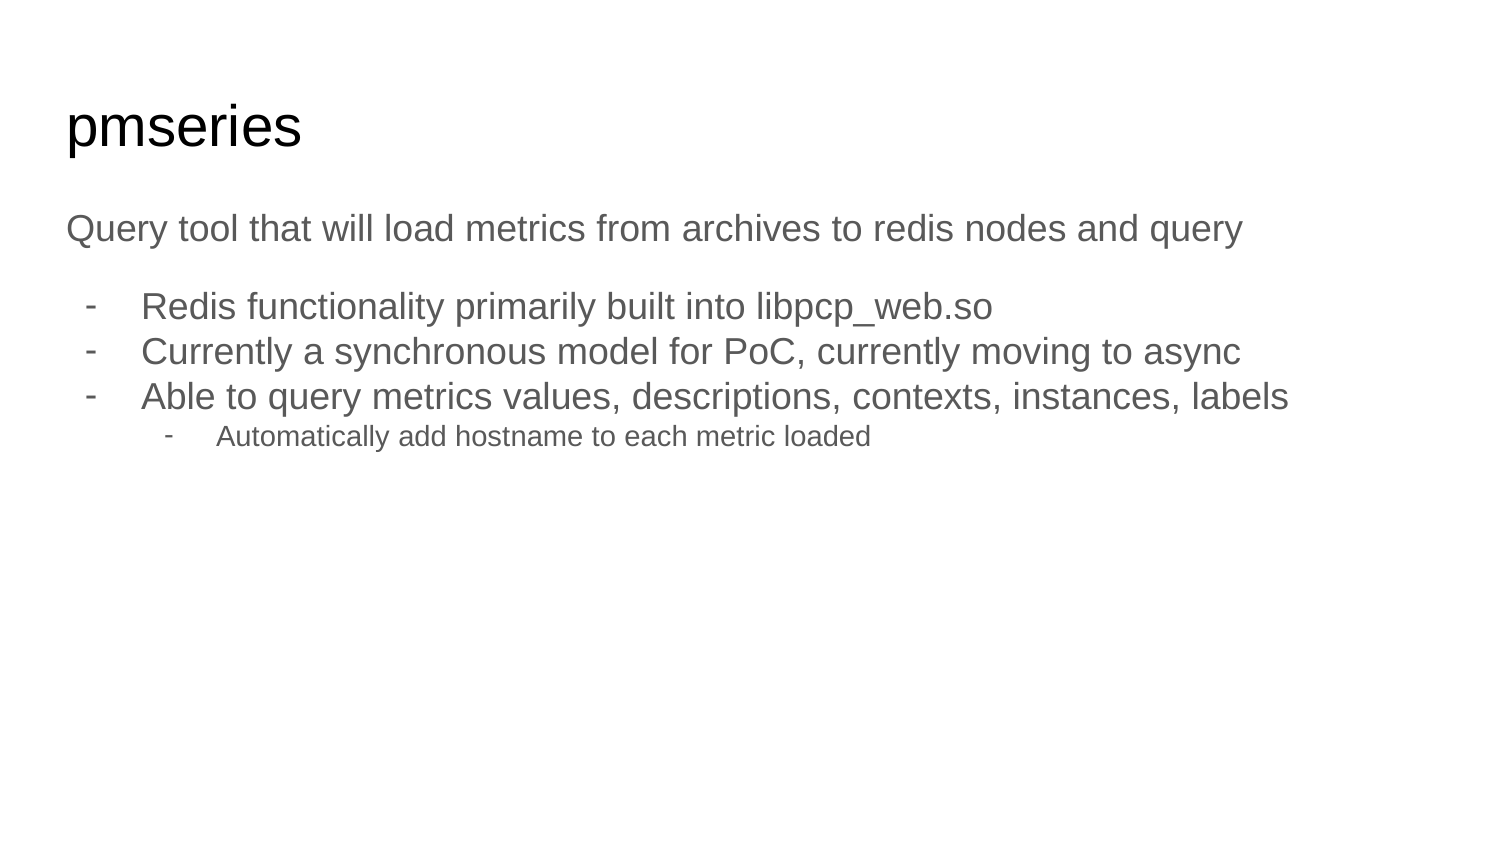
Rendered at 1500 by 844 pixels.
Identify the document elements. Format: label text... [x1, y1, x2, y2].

title pmseries [51, 72, 1449, 167]
list Query tool that will load metrics from archives to redis nodes and query Redis functionality primarily built into libpcp_web.so Currently a synchronous model for PoC, currently moving to async Able to query metrics values, descriptions, contexts, instances, labels Automatically add hostname to each metric loaded [51, 189, 1449, 750]
